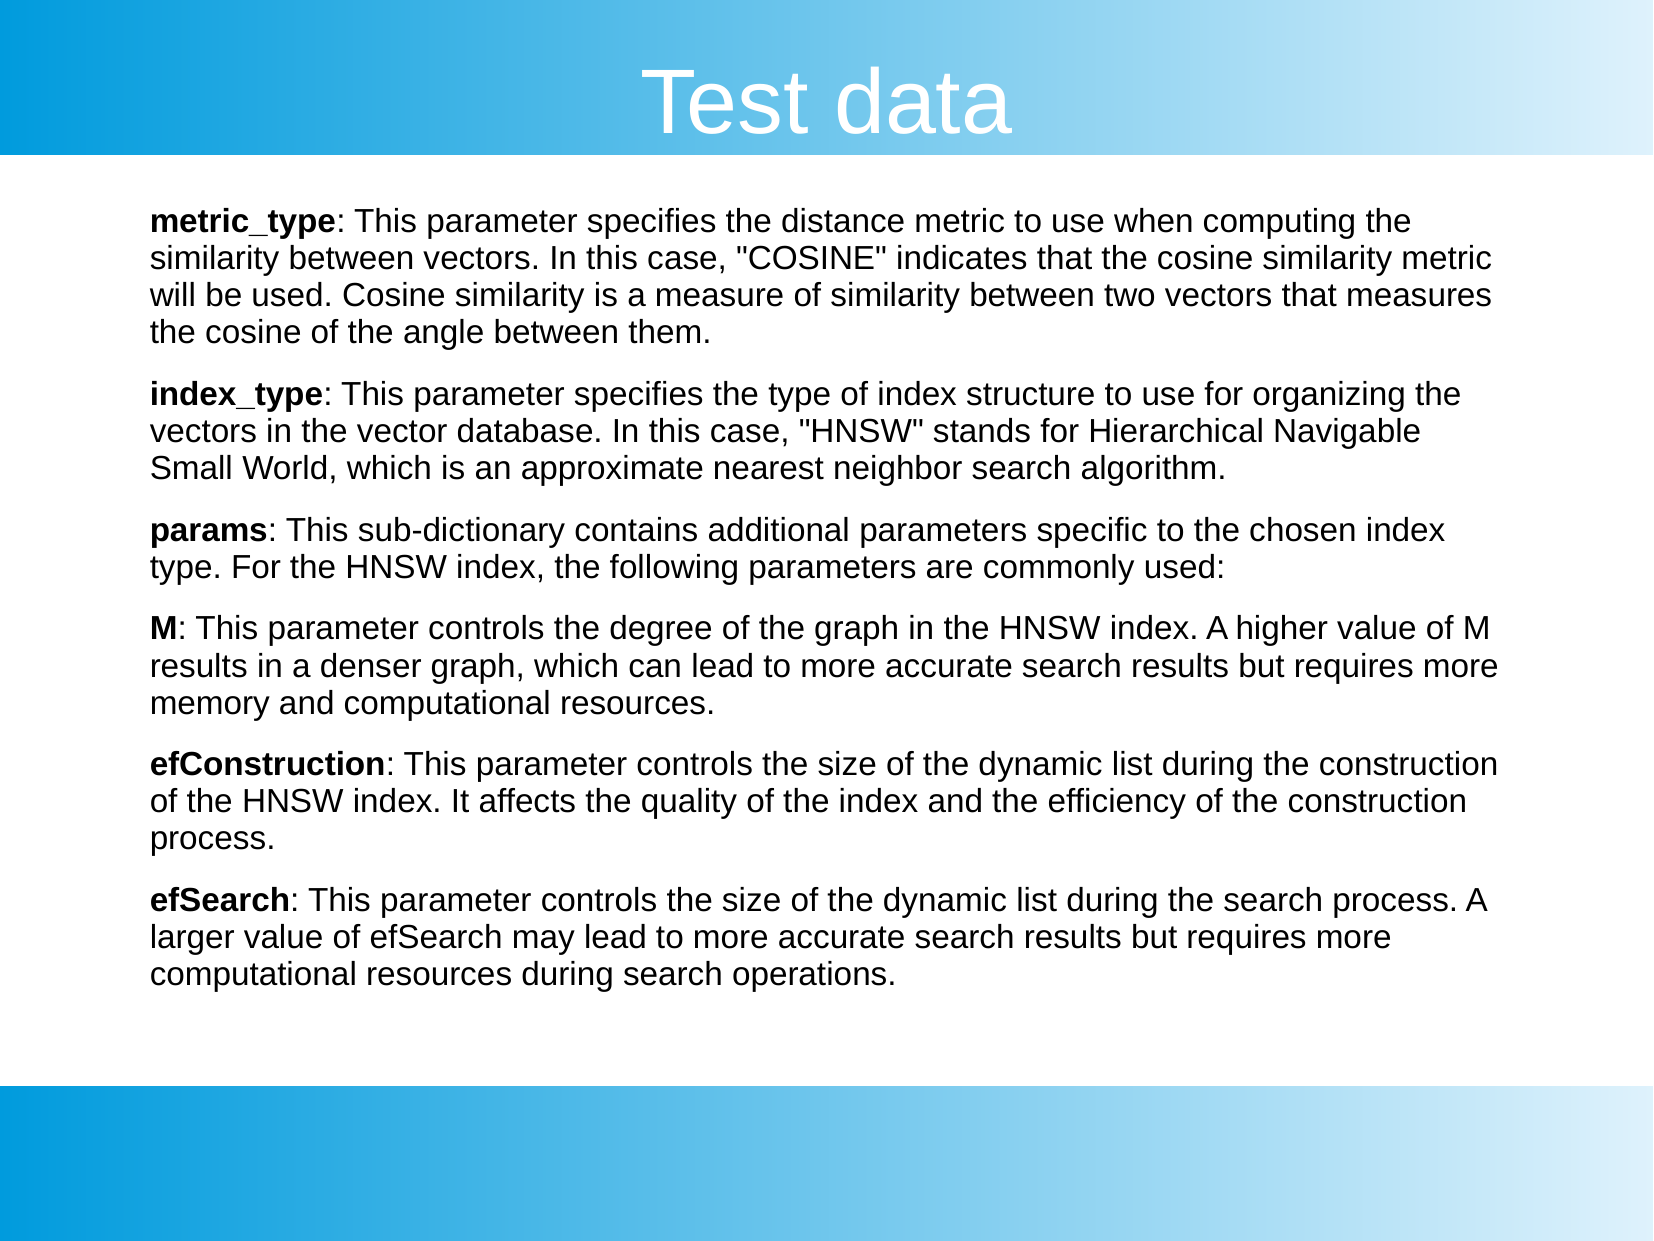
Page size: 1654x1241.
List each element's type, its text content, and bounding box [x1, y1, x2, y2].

text_box metric_type: This parameter specifies the distance metric to use when computing the similarity between vectors. In this case, "COSINE" indicates that the cosine similarity metric will be used. Cosine similarity is a measure of similarity between two vectors that measures the cosine of the angle between them. index_type: This parameter specifies the type of index structure to use for organizing the vectors in the vector database. In this case, "HNSW" stands for Hierarchical Navigable Small World, which is an approximate nearest neighbor search algorithm. params: This sub-dictionary contains additional parameters specific to the chosen index type. For the HNSW index, the following parameters are commonly used: M: This parameter controls the degree of the graph in the HNSW index. A higher value of M results in a denser graph, which can lead to more accurate search results but requires more memory and computational resources. efConstruction: This parameter controls the size of the dynamic list during the construction of the HNSW index. It affects the quality of the index and the efficiency of the construction process. efSearch: This parameter controls the size of the dynamic list during the search process. A larger value of efSearch may lead to more accurate search results but requires more computational resources during search operations. [135, 195, 1531, 1063]
title Test data [82, 49, 1571, 155]
